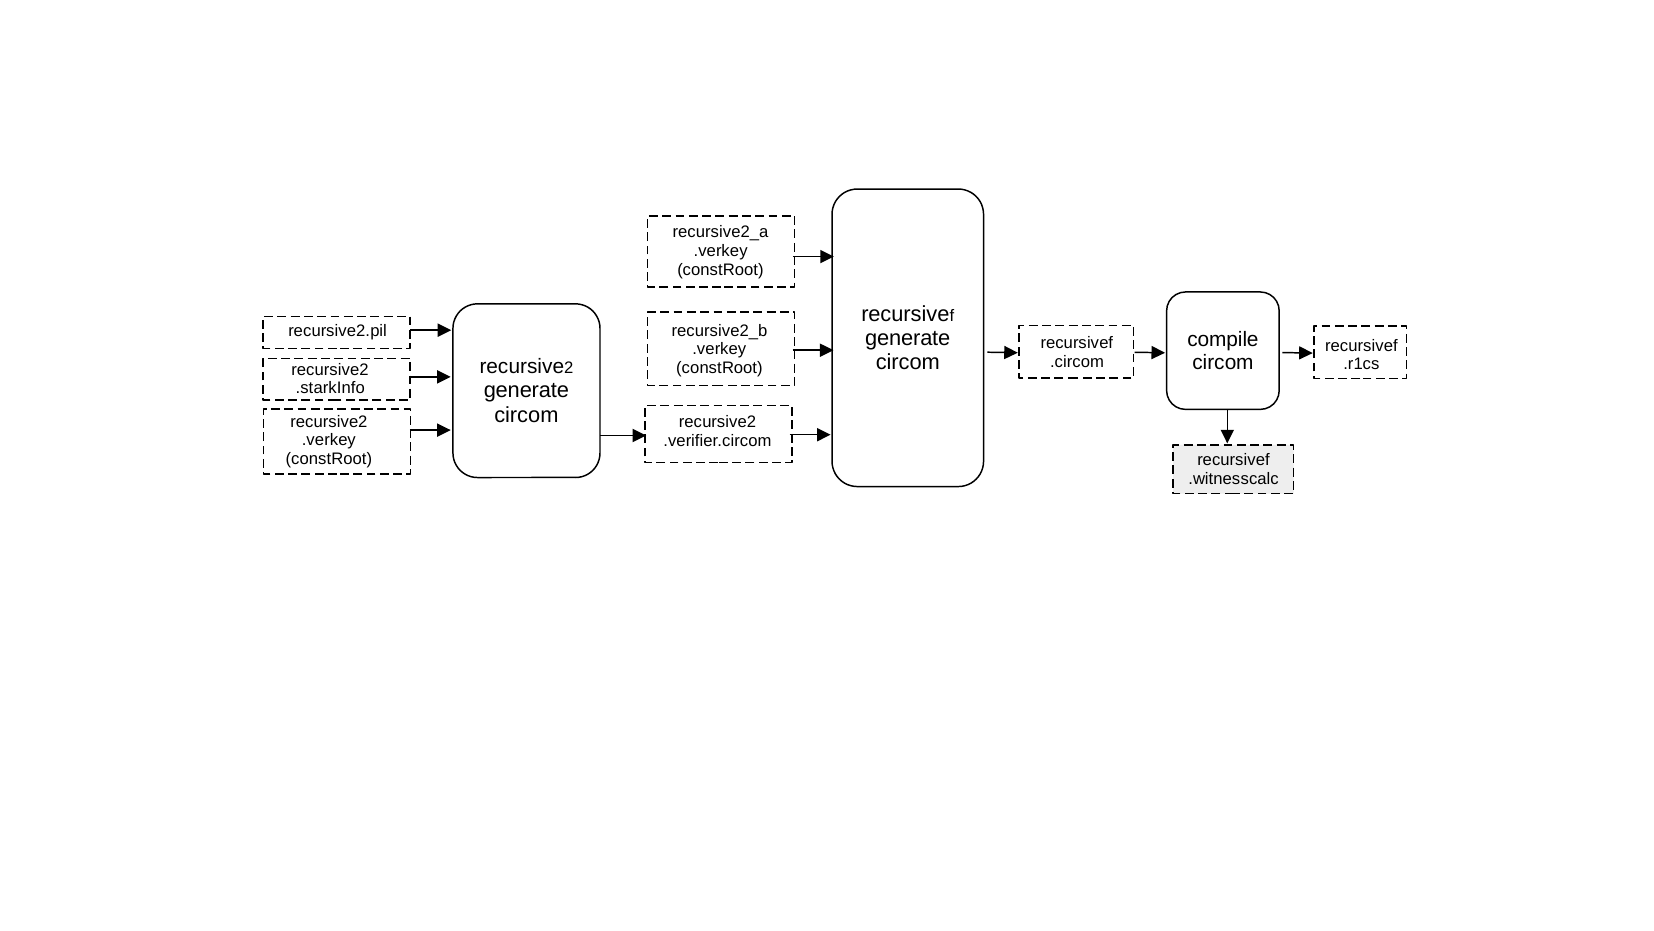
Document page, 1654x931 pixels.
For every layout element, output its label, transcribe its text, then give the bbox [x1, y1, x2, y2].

text_box recursive2 .verifier.circom [642, 406, 793, 469]
text_box recursive2.pil [269, 304, 407, 352]
text_box recursivef generate circom [832, 189, 984, 487]
text_box recursivef .witnesscalc [1163, 443, 1304, 496]
text_box recursive2 .starkInfo [245, 352, 416, 405]
text_box compile circom [1166, 291, 1280, 410]
text_box recursive2 generate circom [452, 303, 601, 478]
text_box recursivef .circom [1007, 326, 1147, 379]
text_box recursive2_b .verkey (constRoot) [625, 292, 814, 406]
text_box recursivef .r1cs [1303, 319, 1420, 391]
text_box recursive2 .verkey (constRoot) [243, 404, 414, 476]
text_box recursive2_a .verkey (constRoot) [626, 194, 815, 307]
